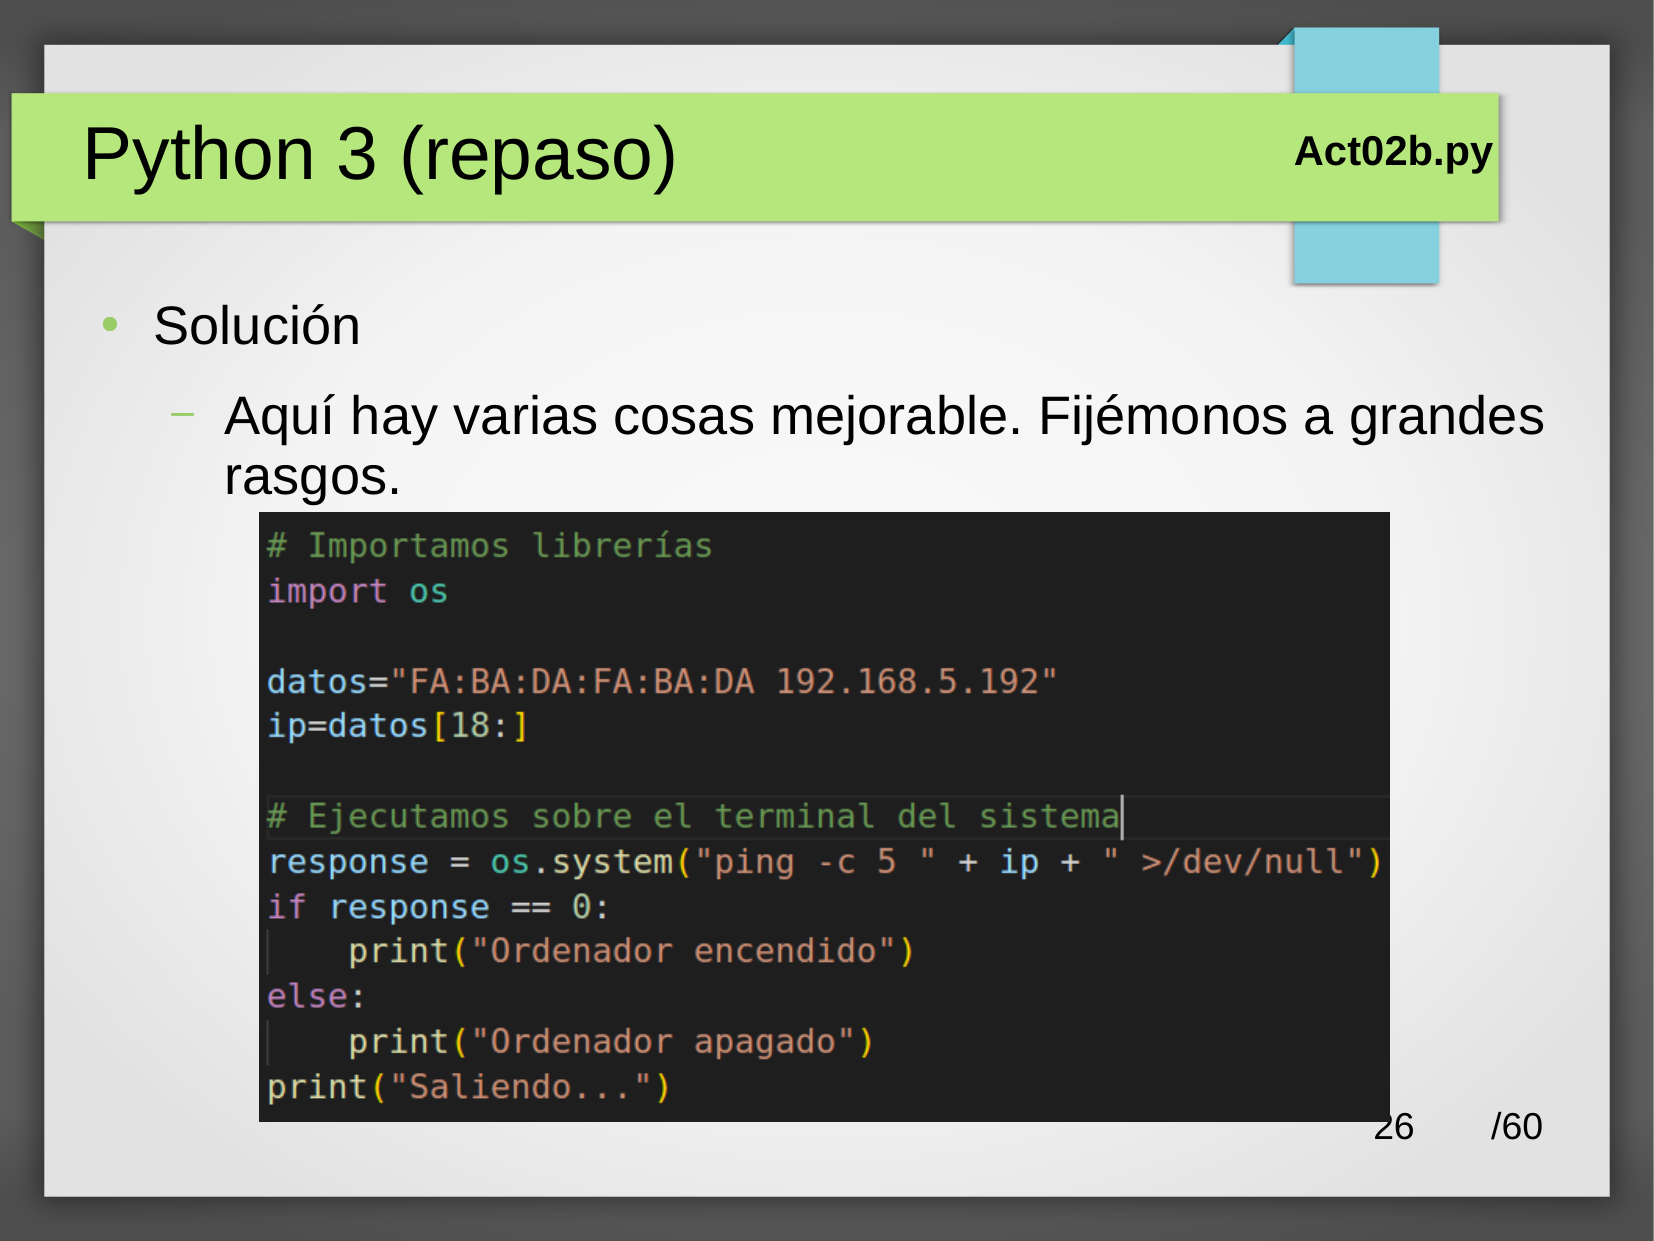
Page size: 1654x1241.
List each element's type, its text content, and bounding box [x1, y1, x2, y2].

picture [0, 0, 1654, 1241]
title Python 3 (repaso) [82, 94, 1264, 213]
list Solución Aquí hay varias cosas mejorable. Fijémonos a grandes rasgos. [82, 295, 1571, 1015]
text_box Act02b.py [1279, 120, 1512, 229]
text_box <número> [1358, 1098, 1476, 1169]
text_box /60 [1476, 1098, 1644, 1169]
